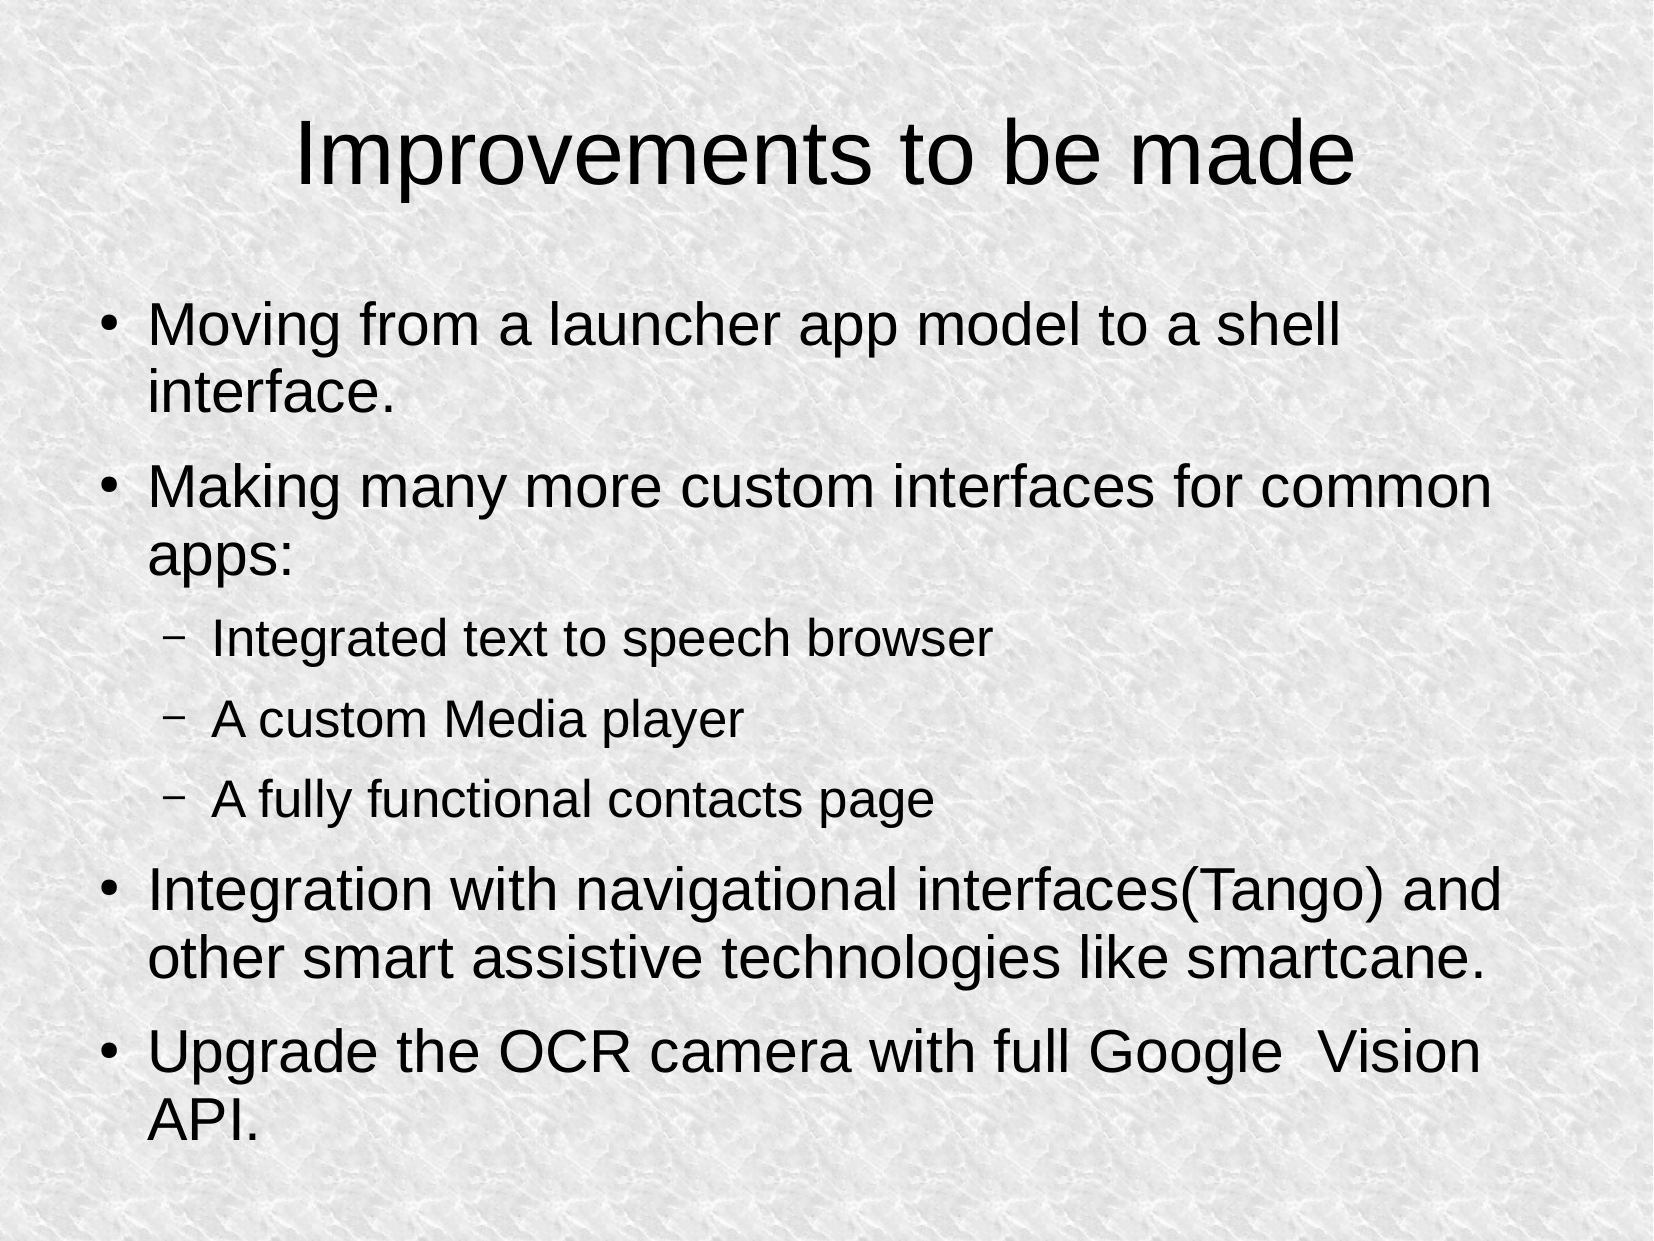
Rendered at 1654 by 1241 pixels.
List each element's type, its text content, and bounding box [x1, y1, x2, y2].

picture [0, 0, 1654, 1241]
title Improvements to be made [82, 49, 1571, 257]
list Moving from a launcher app model to a shell interface. Making many more custom interfaces for common apps: Integrated text to speech browser A custom Media player A fully functional contacts page Integration with navigational interfaces(Tango) and other smart assistive technologies like smartcane. Upgrade the OCR camera with full Google Vision API. [82, 290, 1571, 1156]
